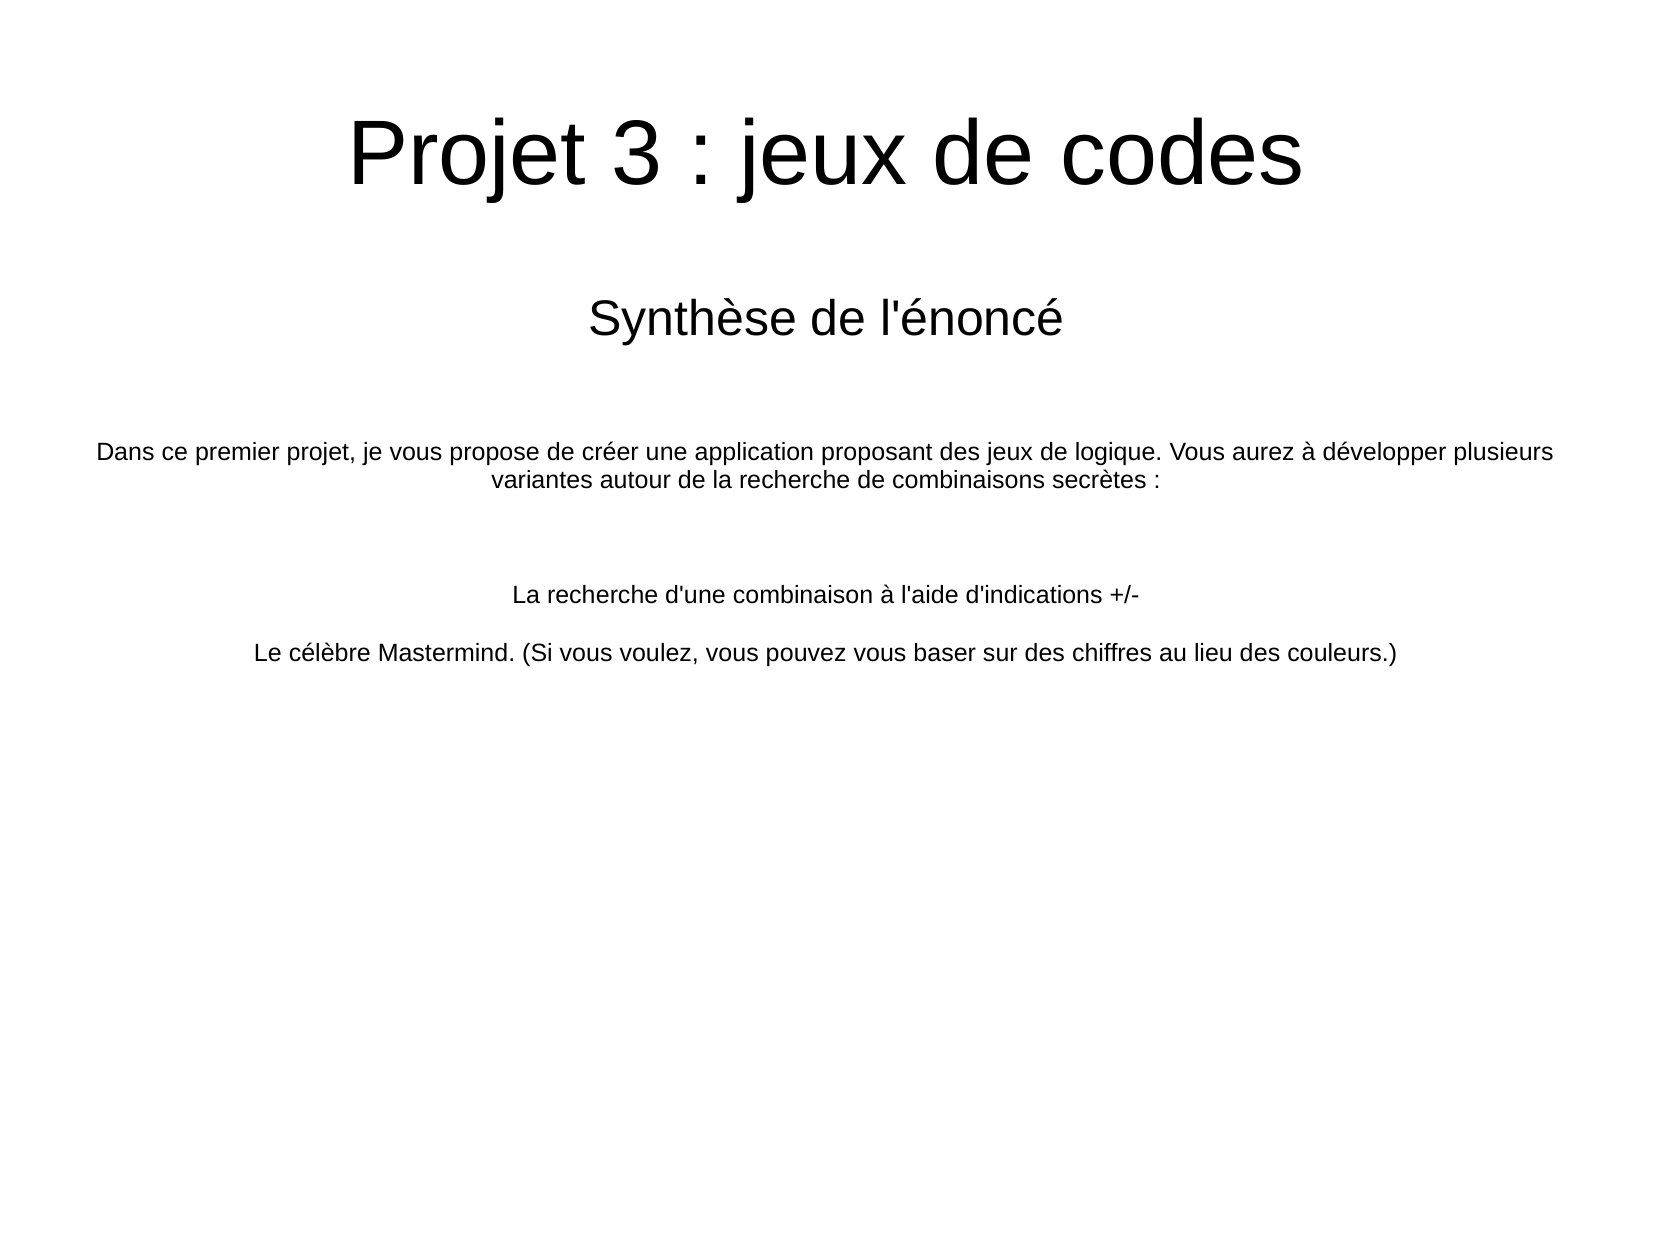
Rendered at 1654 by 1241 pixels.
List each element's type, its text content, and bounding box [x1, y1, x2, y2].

list Synthèse de l'énoncé Dans ce premier projet, je vous propose de créer une application proposant des jeux de logique. Vous aurez à développer plusieurs variantes autour de la recherche de combinaisons secrètes : La recherche d'une combinaison à l'aide d'indications +/- Le célèbre Mastermind. (Si vous voulez, vous pouvez vous baser sur des chiffres au lieu des couleurs.) [82, 290, 1571, 1010]
title Projet 3 : jeux de codes [82, 49, 1571, 257]
